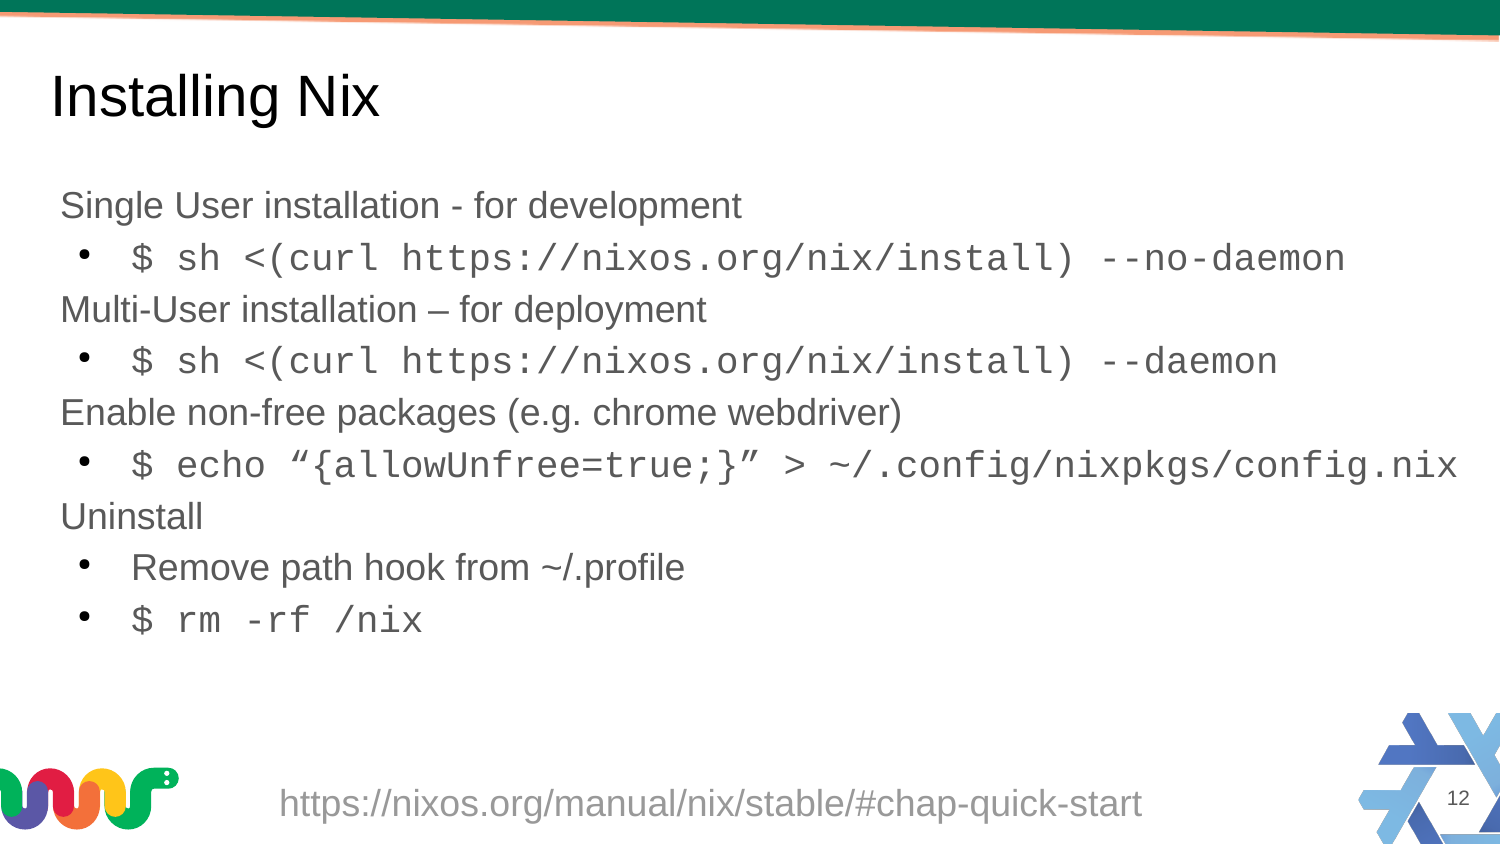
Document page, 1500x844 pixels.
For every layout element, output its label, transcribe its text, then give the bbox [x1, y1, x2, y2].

text_box https://nixos.org/manual/nix/stable/#chap-quick-start [264, 781, 1158, 827]
title Installing Nix [50, 49, 1449, 144]
picture [1358, 713, 1500, 844]
list Single User installation - for development $ sh <(curl https://nixos.org/nix/install) --no-daemon Multi-User installation – for deployment $ sh <(curl https://nixos.org/nix/install) --daemon Enable non-free packages (e.g. chrome webdriver) $ echo “{allowUnfree=true;}” > ~/.config/nixpkgs/config.nix Uninstall Remove path hook from ~/.profile $ rm -rf /nix [45, 159, 1477, 720]
